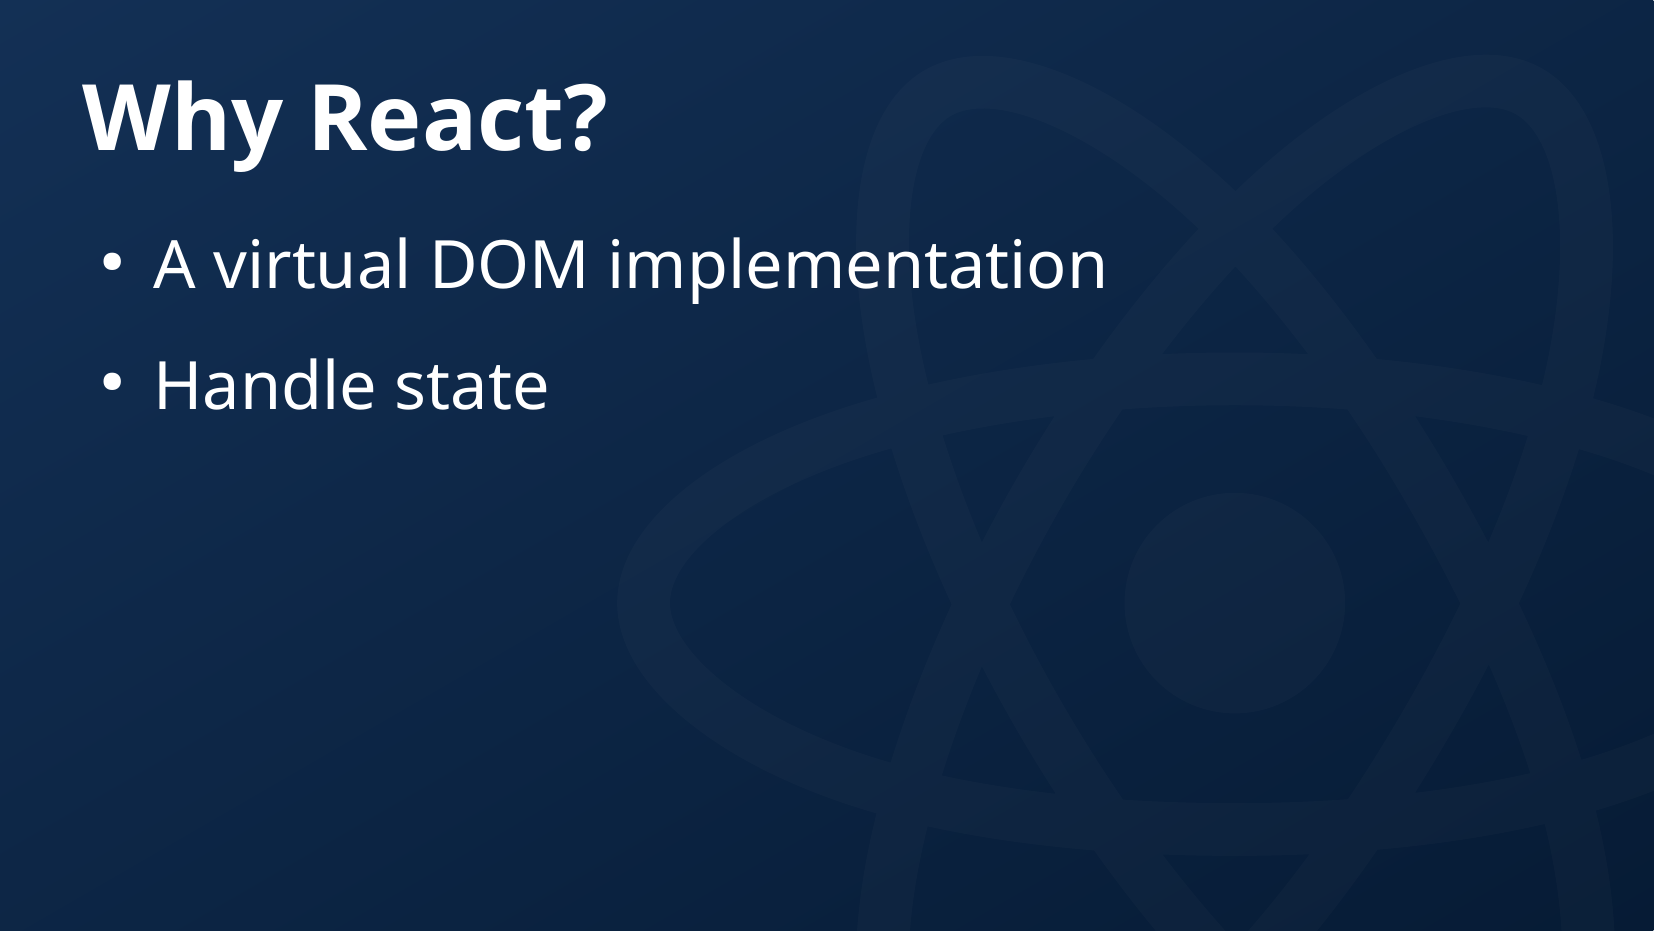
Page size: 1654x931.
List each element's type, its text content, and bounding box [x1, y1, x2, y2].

list A virtual DOM implementation Handle state [82, 217, 1571, 758]
title Why React? [82, 37, 1571, 193]
